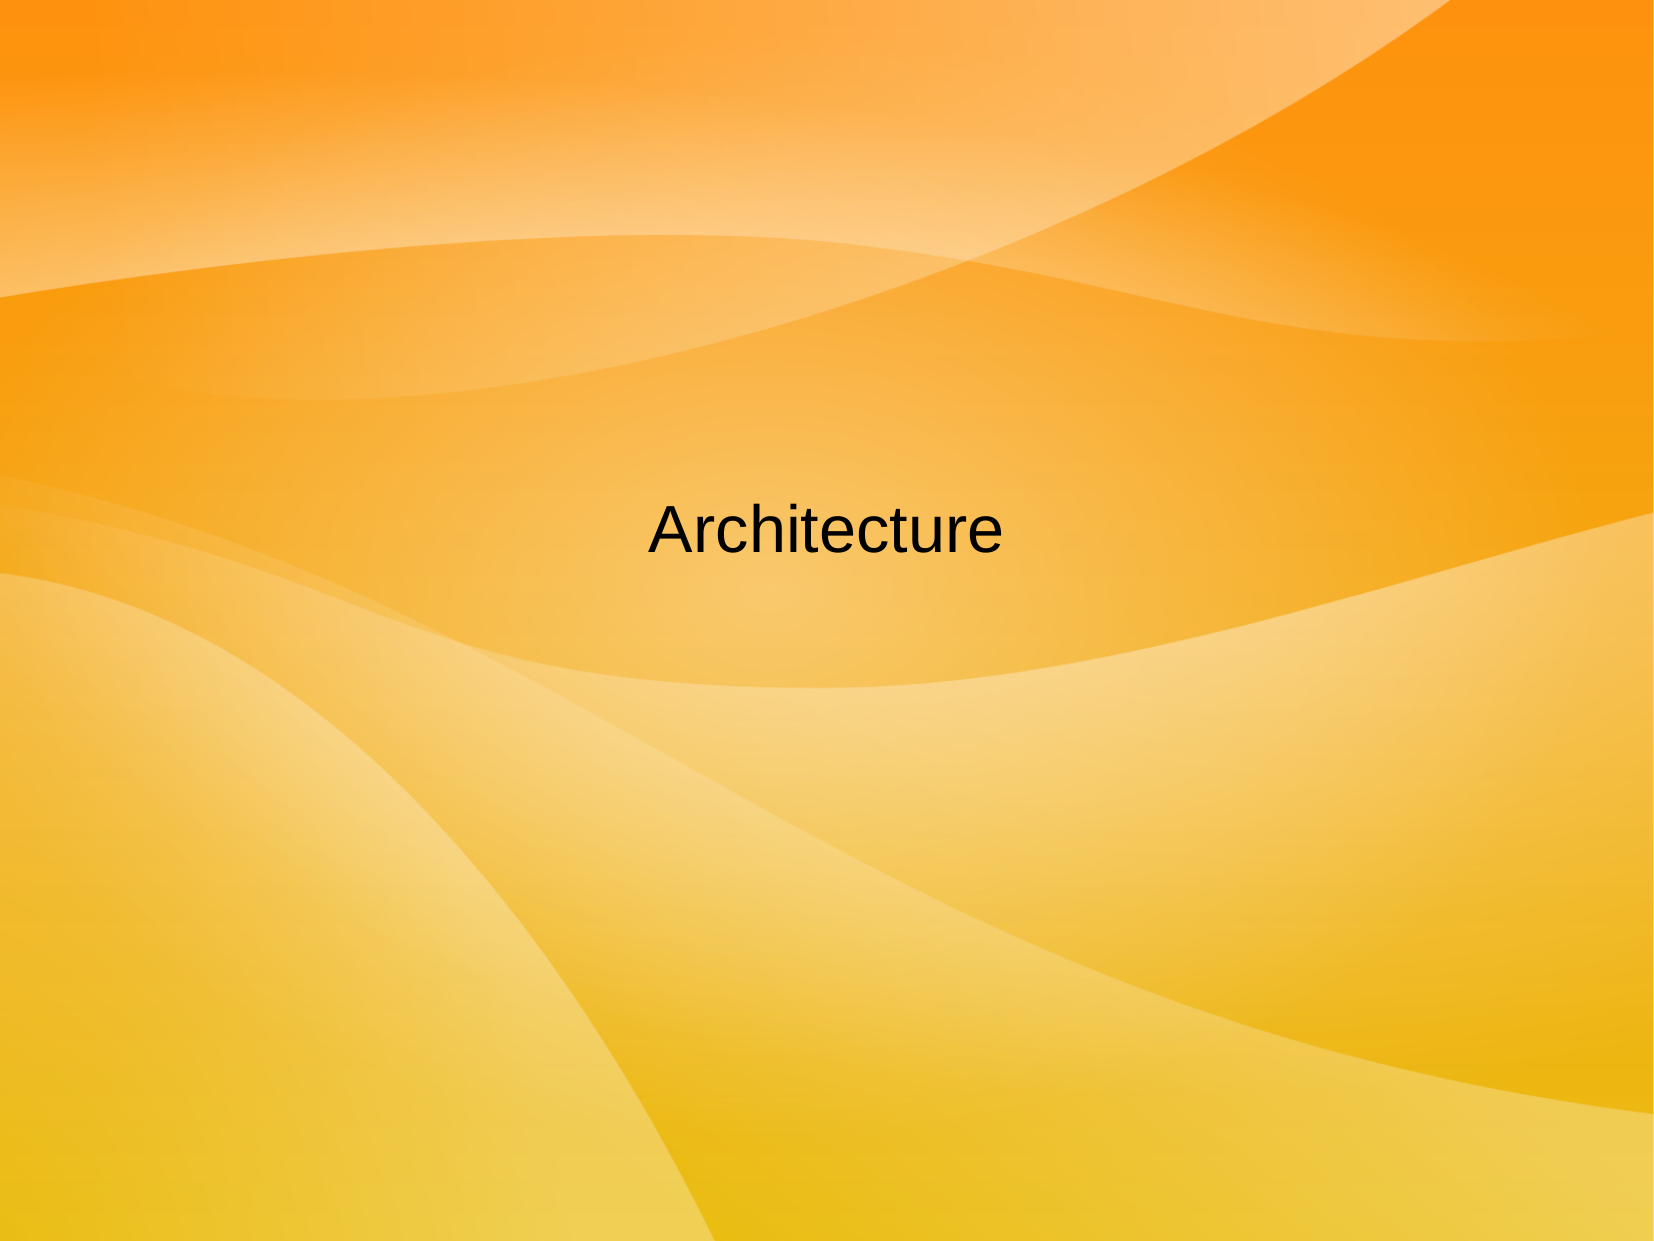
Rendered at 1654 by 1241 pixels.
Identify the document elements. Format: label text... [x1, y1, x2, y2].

subtitle Architecture [82, 49, 1571, 1010]
picture [0, 0, 1654, 1241]
